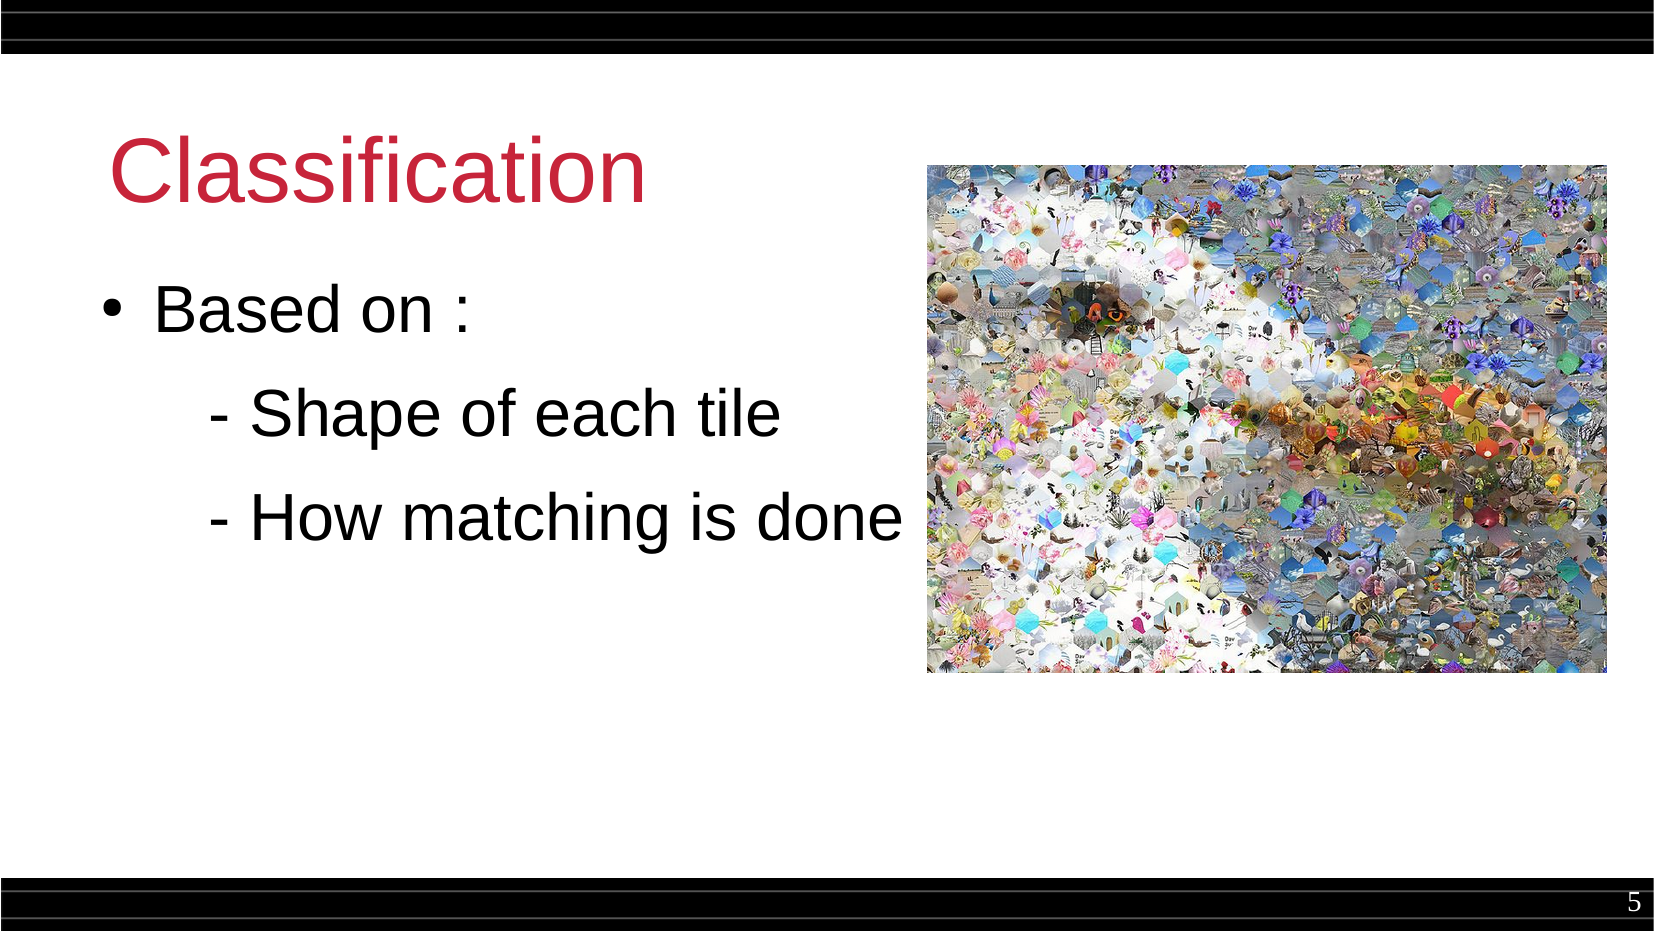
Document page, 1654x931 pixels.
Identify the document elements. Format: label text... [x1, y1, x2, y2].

list Based on : - Shape of each tile - How matching is done [82, 271, 1571, 758]
picture [1, 878, 1654, 931]
title Classification [82, 92, 1571, 249]
picture [1, 0, 1654, 54]
picture [927, 165, 1607, 674]
